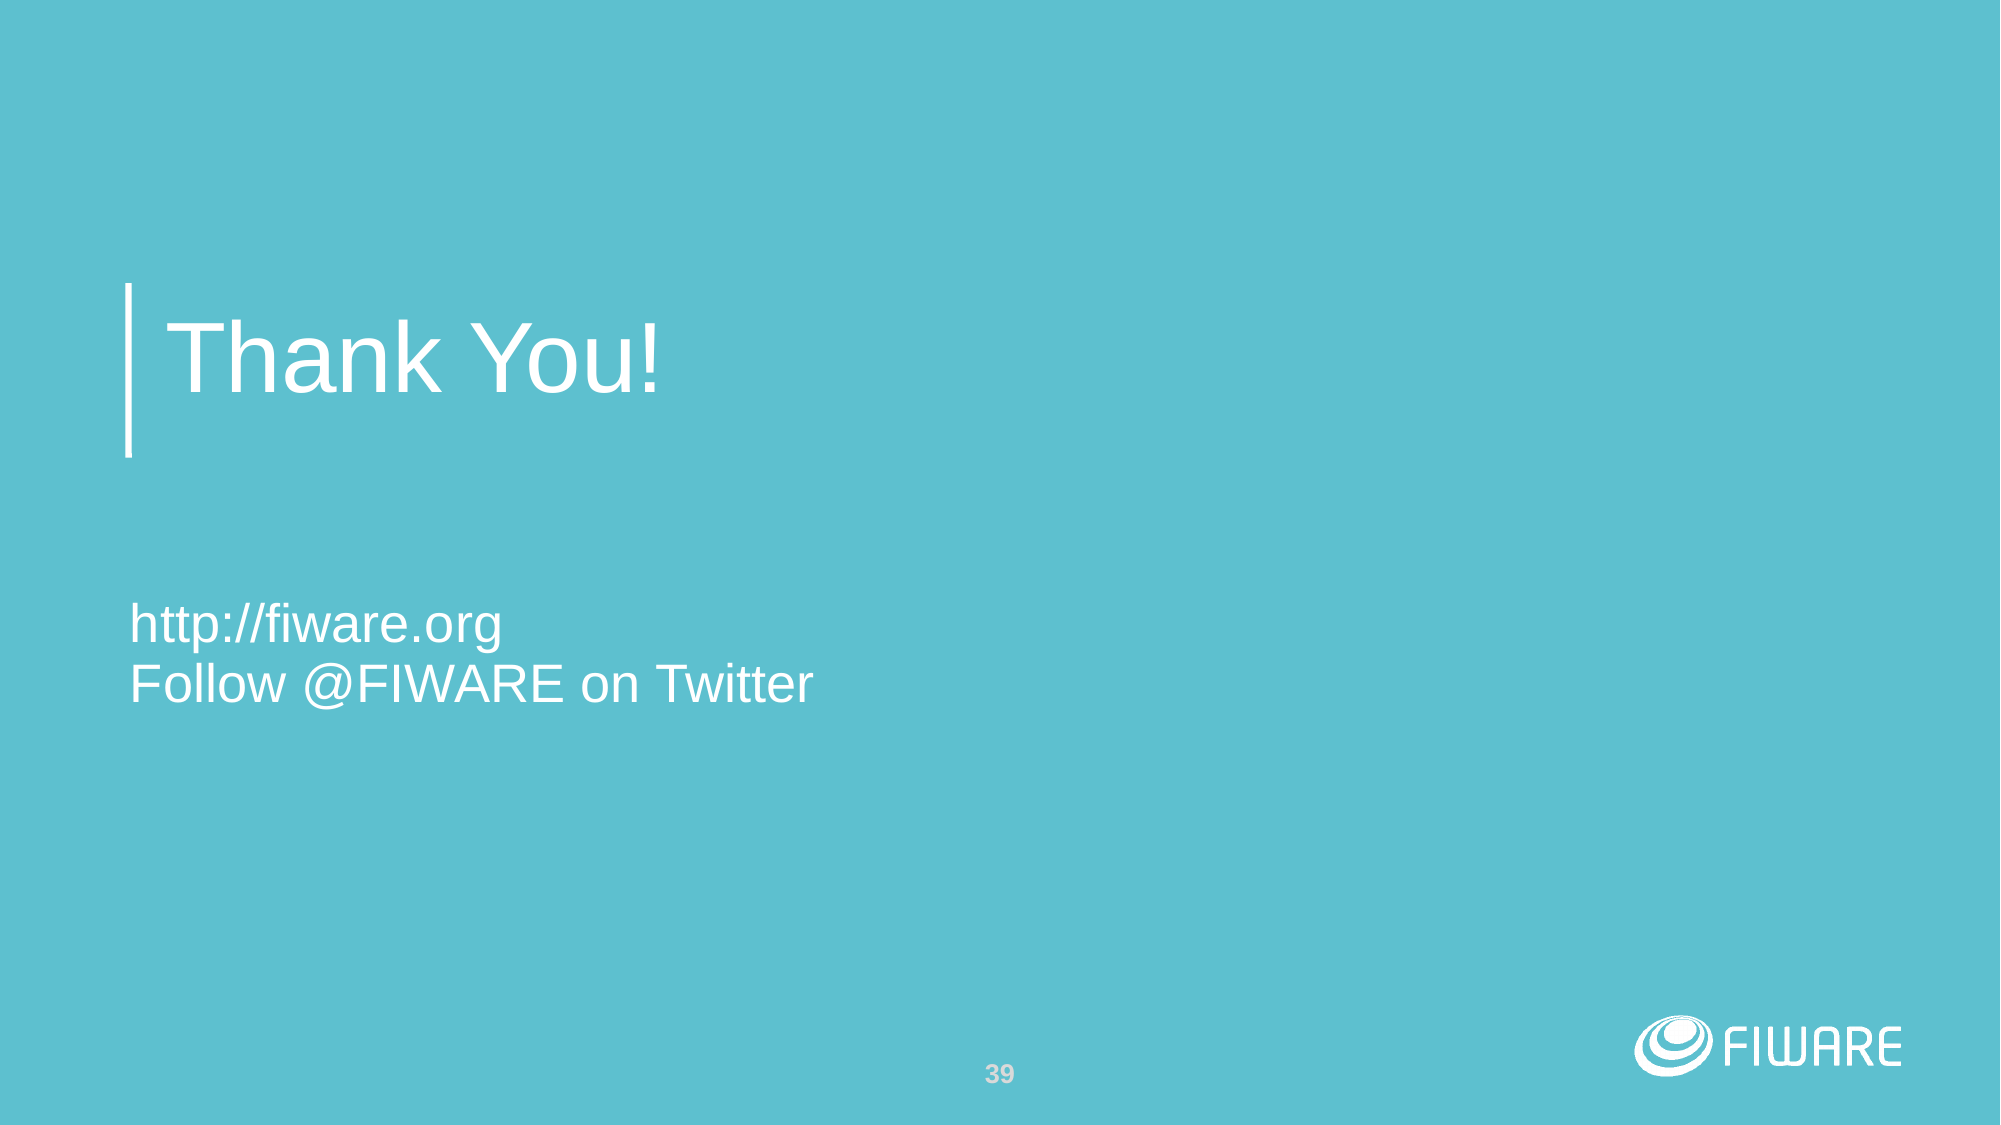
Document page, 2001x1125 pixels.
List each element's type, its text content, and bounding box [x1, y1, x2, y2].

picture [1620, 996, 1919, 1090]
title Thank You! [150, 277, 1850, 453]
slide_number <número> [887, 1042, 1113, 1103]
text_box http://fiware.org Follow @FIWARE on Twitter [129, 578, 1012, 729]
